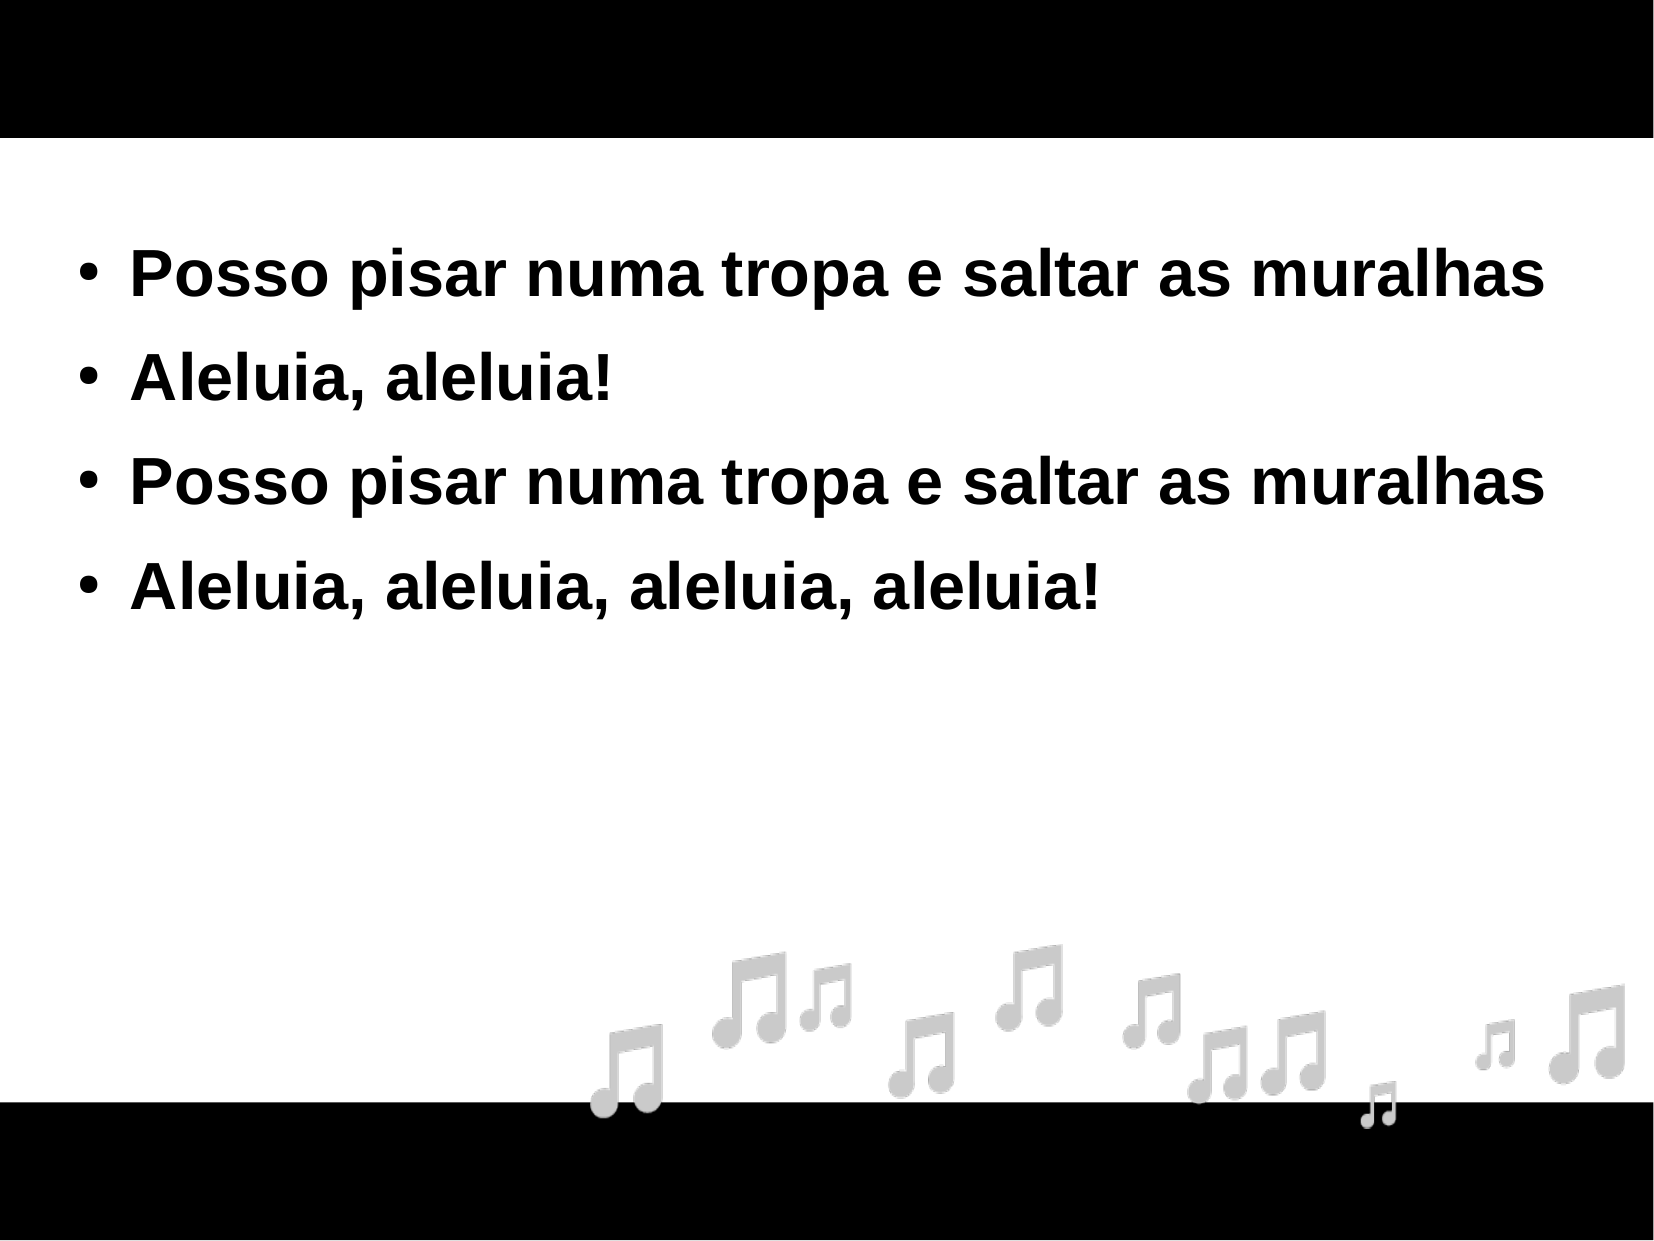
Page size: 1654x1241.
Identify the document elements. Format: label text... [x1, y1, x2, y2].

list Posso pisar numa tropa e saltar as muralhas Aleluia, aleluia! Posso pisar numa tropa e saltar as muralhas Aleluia, aleluia, aleluia, aleluia! [59, 236, 1595, 1024]
